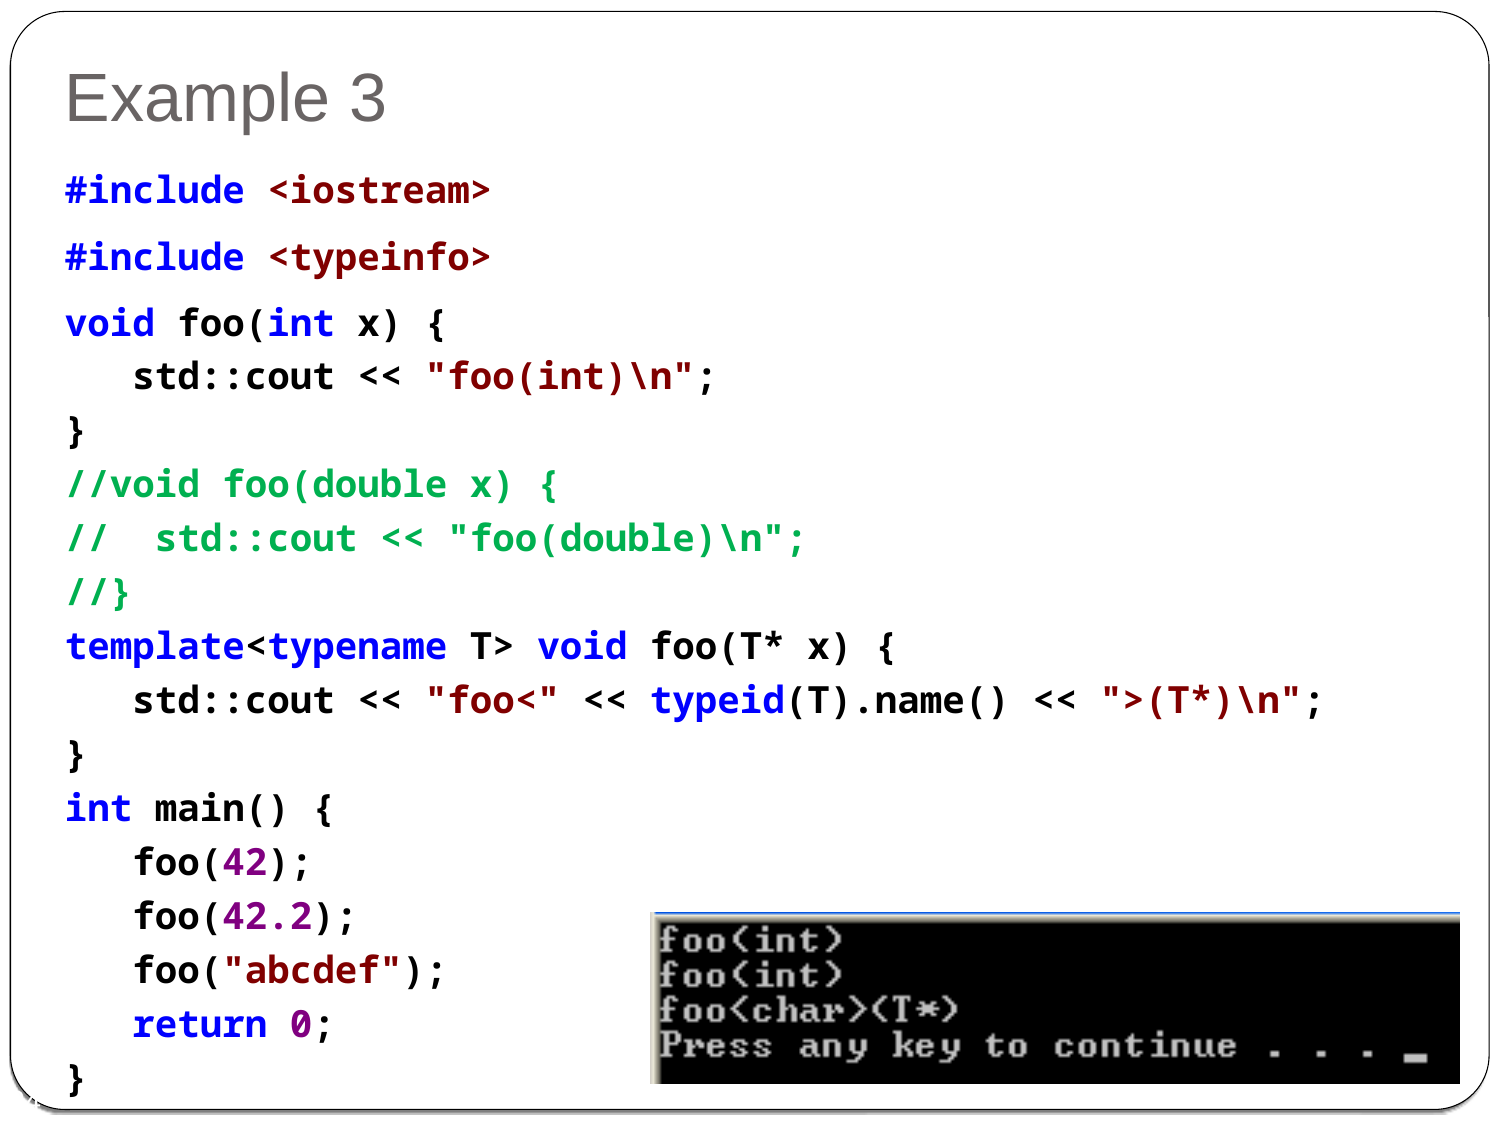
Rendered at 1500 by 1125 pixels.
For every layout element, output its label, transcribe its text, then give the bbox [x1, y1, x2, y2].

slide_number <number> [0, 1074, 50, 1125]
picture [650, 912, 1460, 1084]
list #include <iostream> #include <typeinfo> void foo(int x) { std::cout << "foo(int)\n"; } //void foo(double x) { // std::cout << "foo(double)\n"; //} template<typename T> void foo(T* x) { std::cout << "foo<" << typeid(T).name() << ">(T*)\n"; } int main() { foo(42); foo(42.2); foo("abcdef"); return 0; } [50, 149, 1450, 1088]
title Example 3 [50, 45, 1450, 149]
